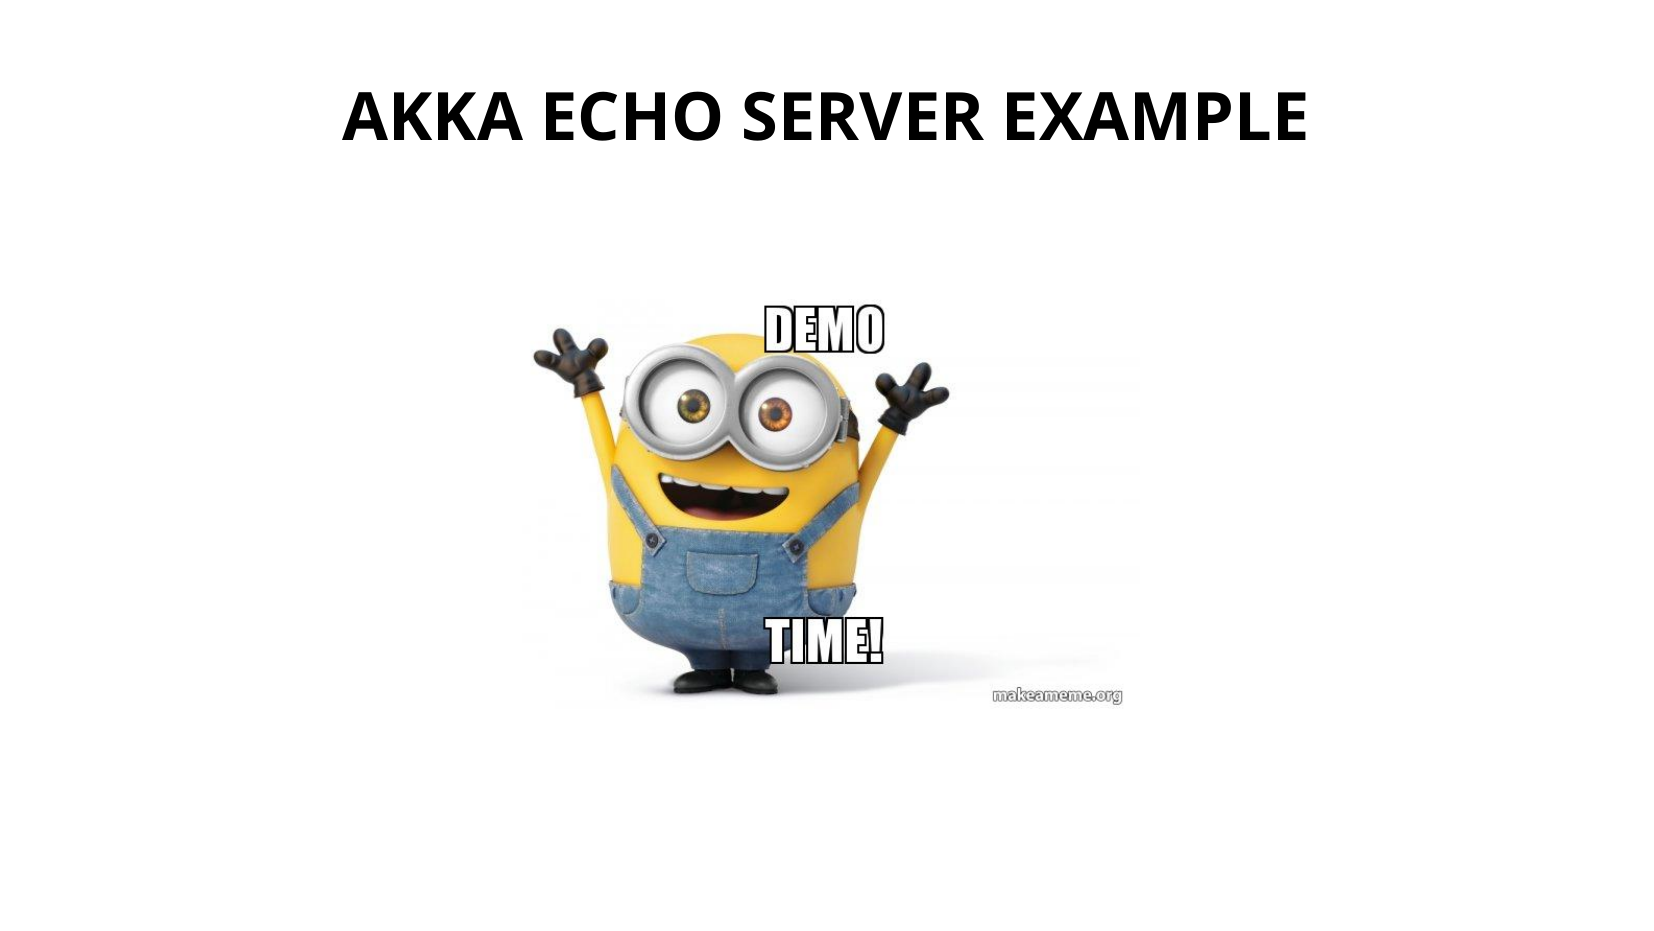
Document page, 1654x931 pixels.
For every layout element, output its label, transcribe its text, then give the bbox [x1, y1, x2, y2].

title AKKA ECHO SERVER EXAMPLE [82, 33, 1571, 196]
picture [514, 291, 1140, 710]
